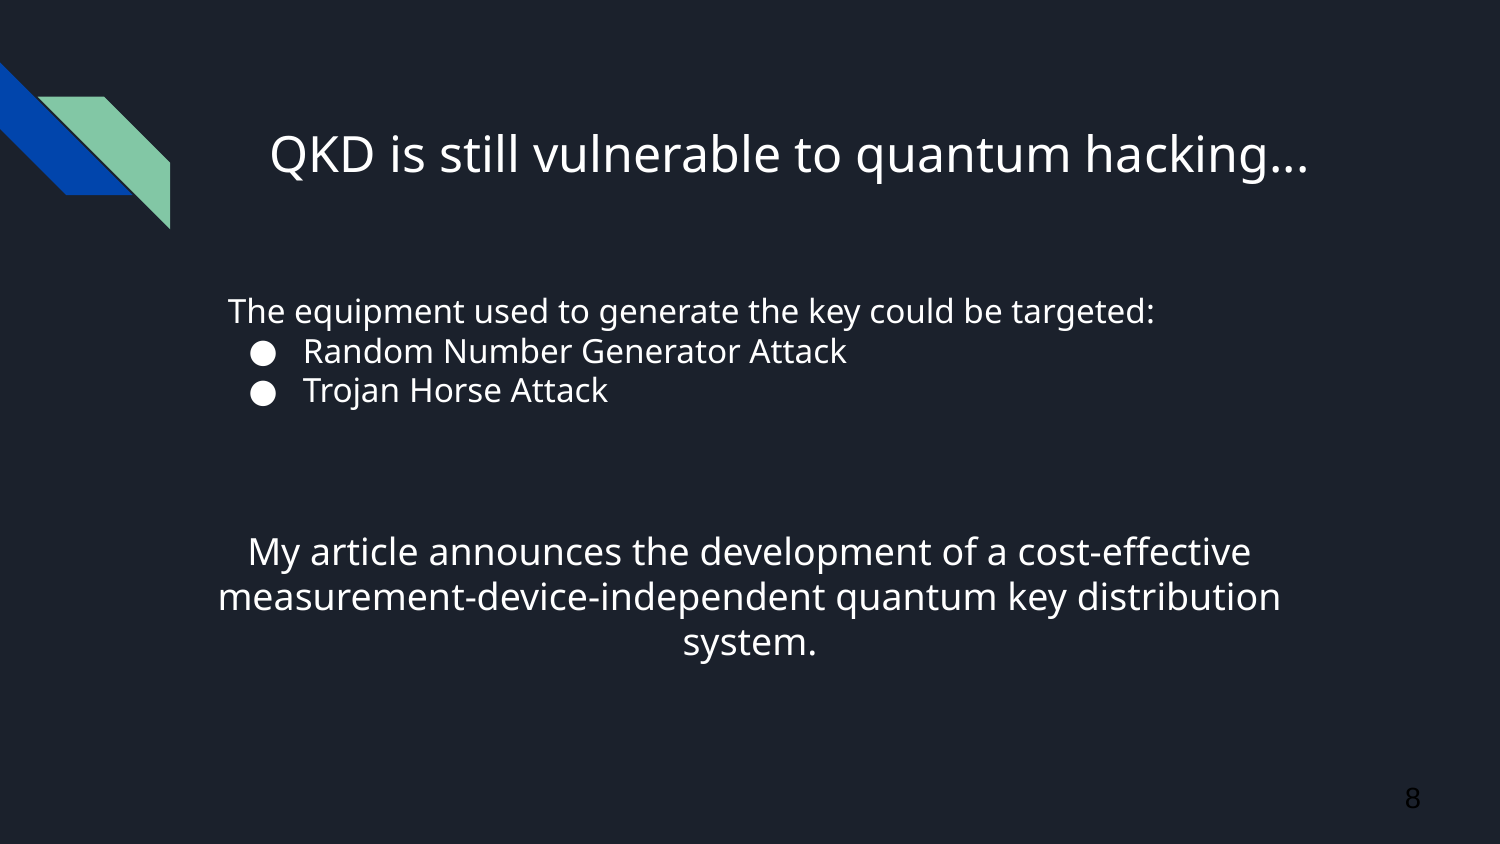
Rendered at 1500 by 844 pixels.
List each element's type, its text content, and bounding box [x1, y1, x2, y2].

list The equipment used to generate the key could be targeted: Random Number Generator Attack Trojan Horse Attack [212, 274, 1368, 470]
slide_number <number> [1389, 764, 1480, 830]
title QKD is still vulnerable to quantum hacking... [212, 107, 1368, 258]
text_box My article announces the development of a cost-effective measurement-device-independent quantum key distribution system. [153, 512, 1347, 621]
